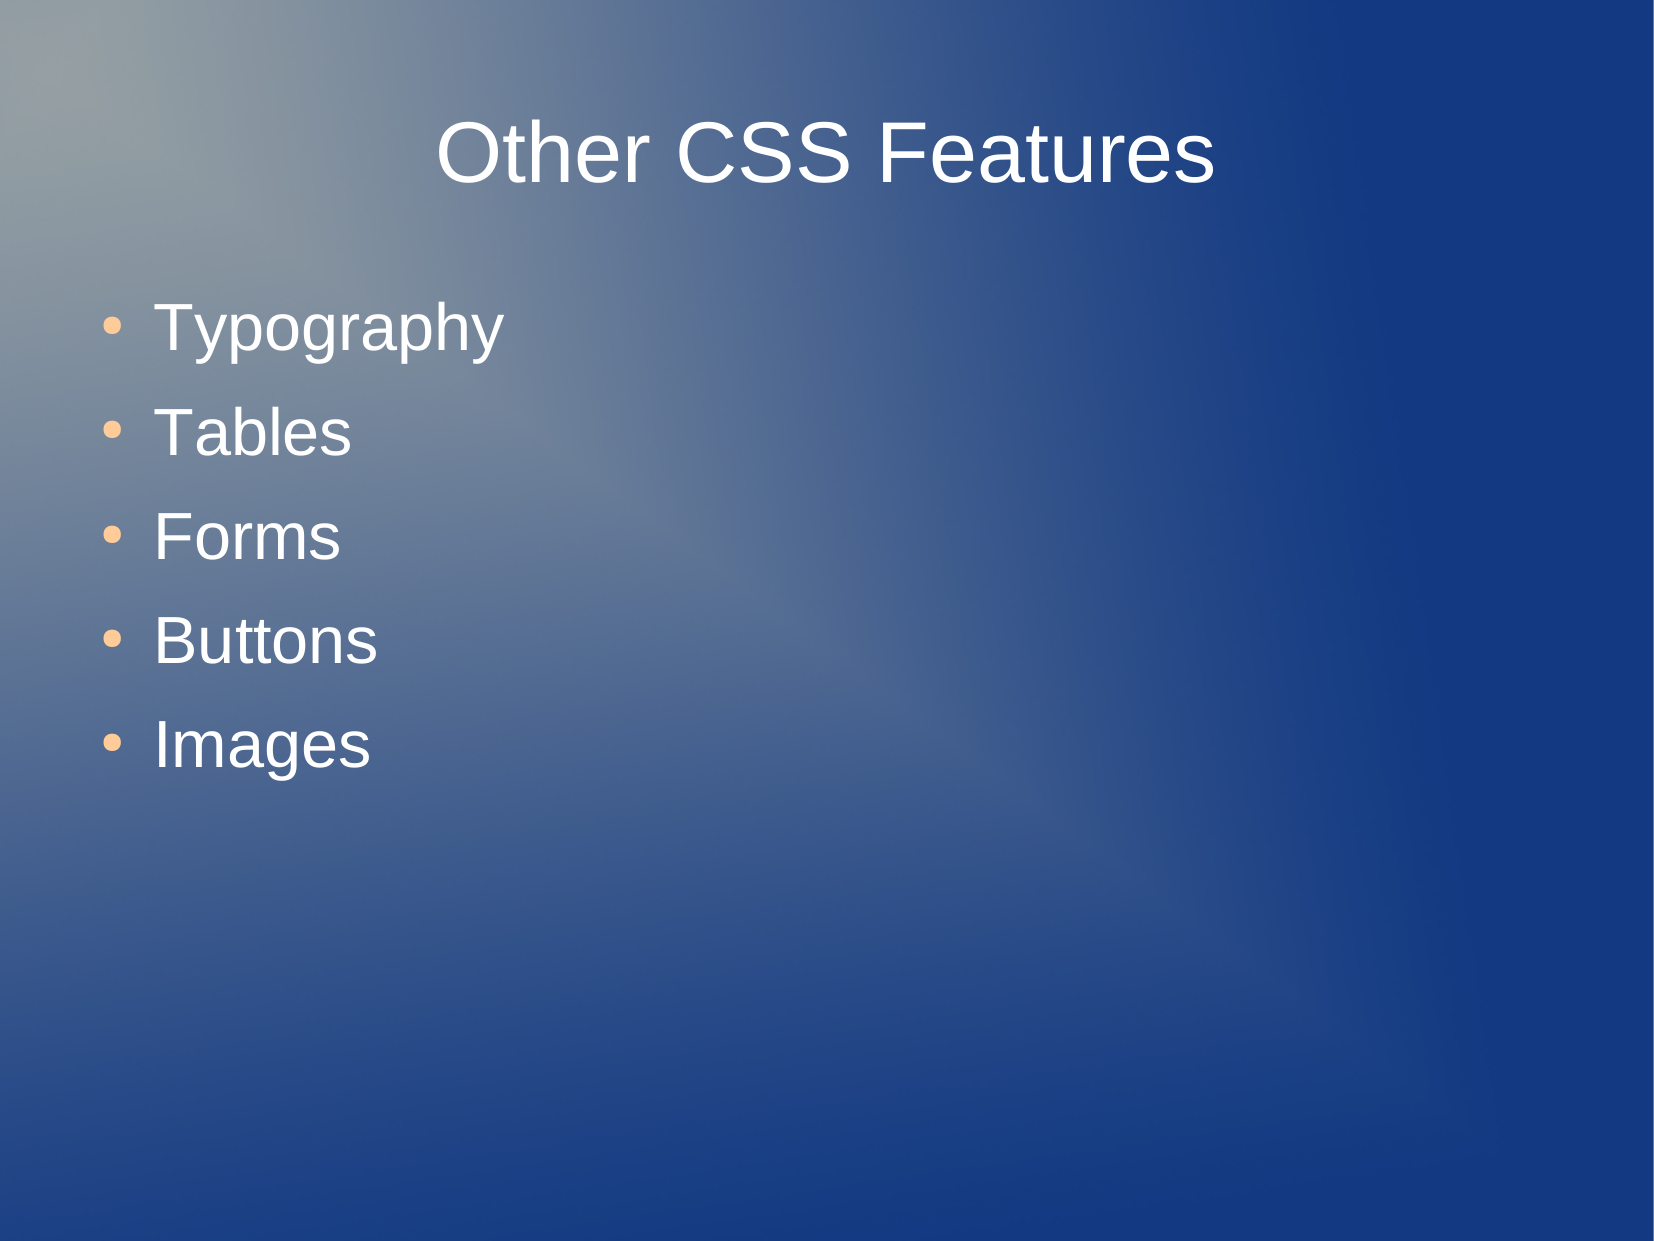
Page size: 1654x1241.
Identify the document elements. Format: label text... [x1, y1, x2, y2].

list Typography Tables Forms Buttons Images [82, 290, 1571, 1010]
picture [0, 0, 1654, 1241]
title Other CSS Features [82, 49, 1571, 257]
